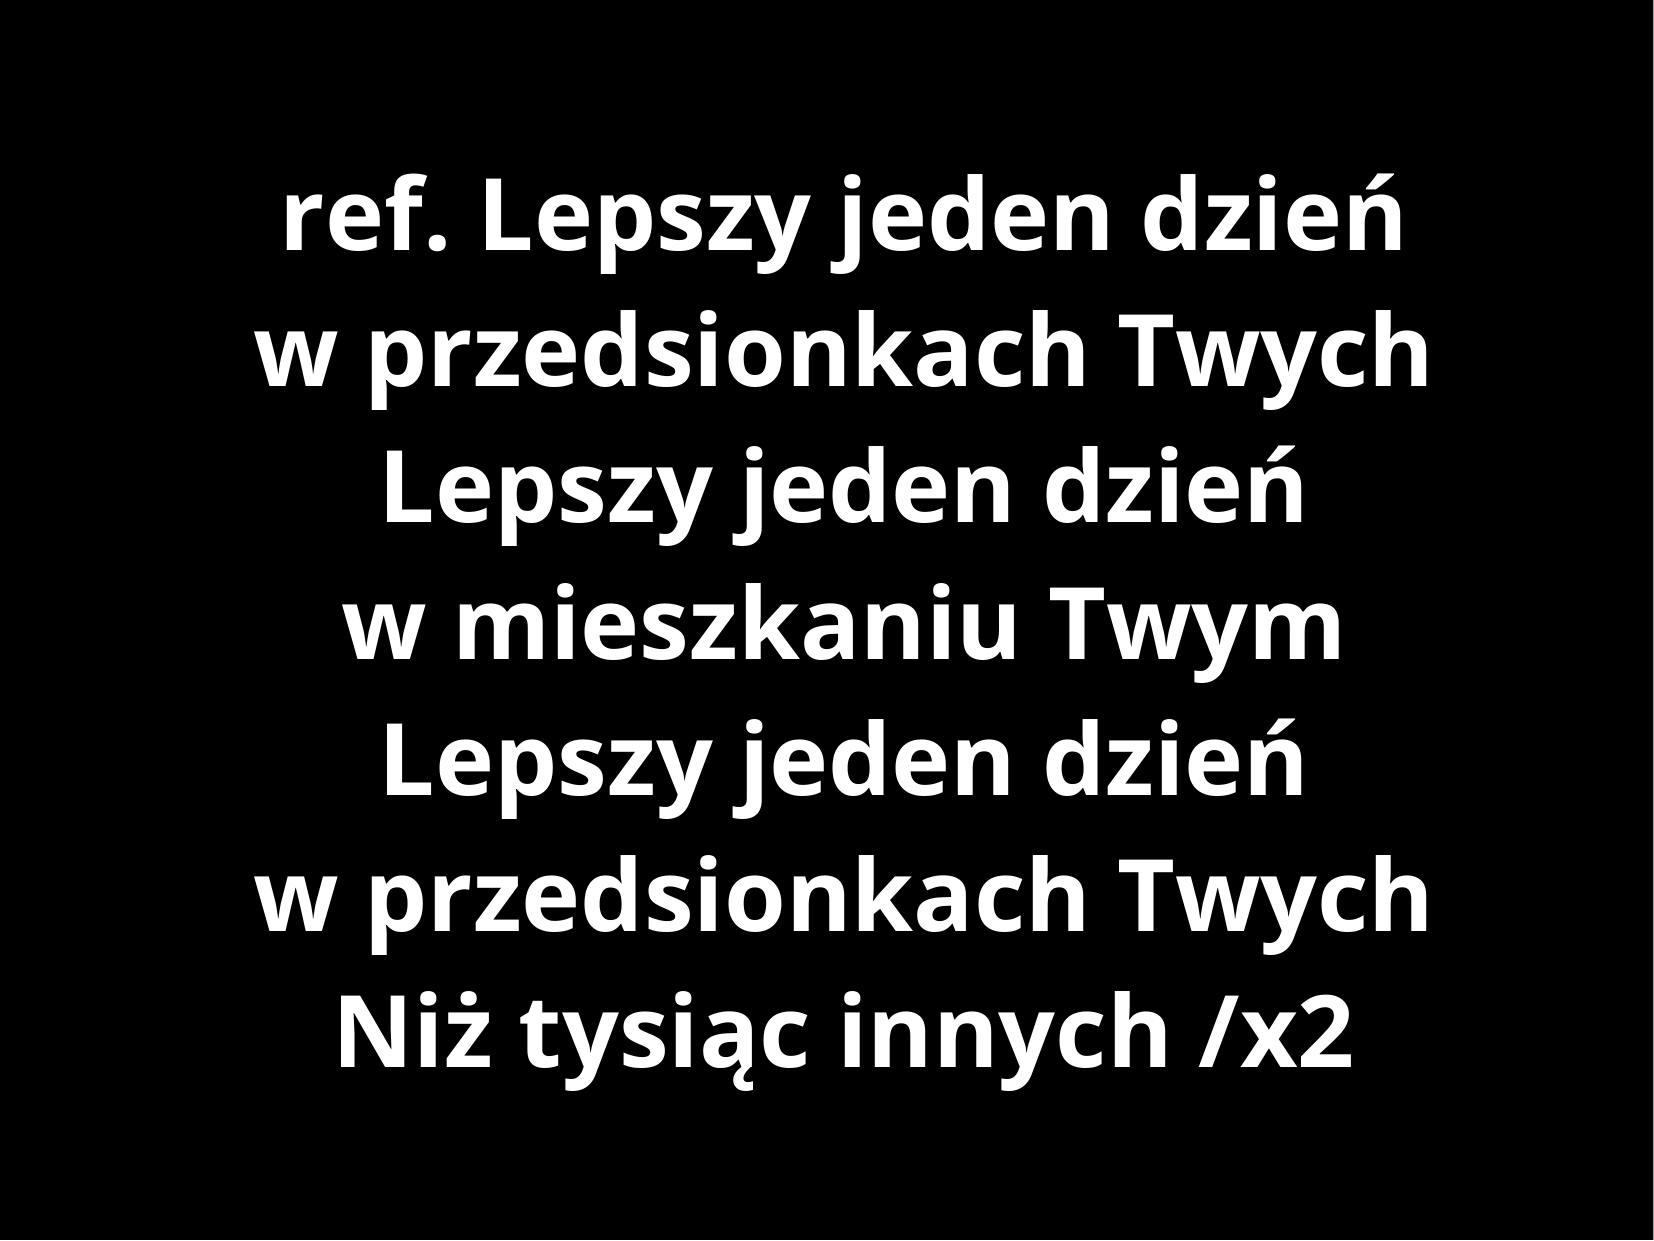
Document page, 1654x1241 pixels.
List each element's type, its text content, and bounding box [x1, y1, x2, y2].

subtitle ref. Lepszy jeden dzień w przedsionkach Twych Lepszy jeden dzień w mieszkaniu Twym Lepszy jeden dzień w przedsionkach Twych Niż tysiąc innych /x2 [0, 0, 1654, 1241]
